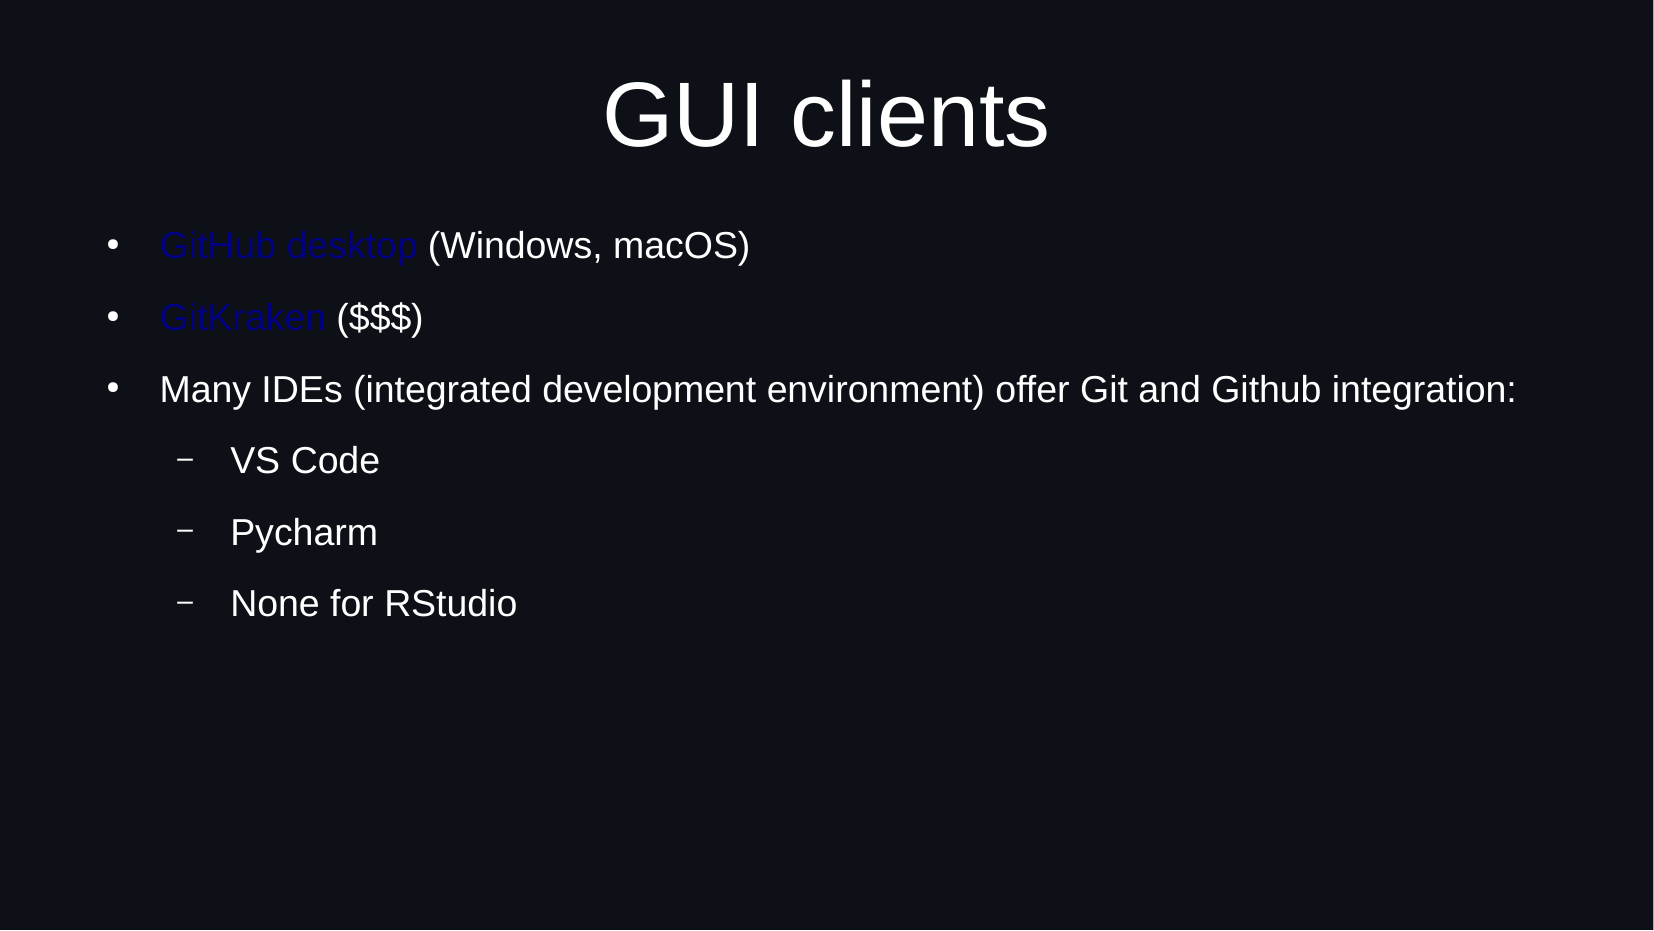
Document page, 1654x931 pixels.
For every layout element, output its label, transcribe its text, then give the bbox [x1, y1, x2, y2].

title GUI clients [82, 37, 1571, 193]
list GitHub desktop (Windows, macOS) GitKraken ($$$) Many IDEs (integrated development environment) offer Git and Github integration: VS Code Pycharm None for RStudio [88, 225, 1577, 625]
